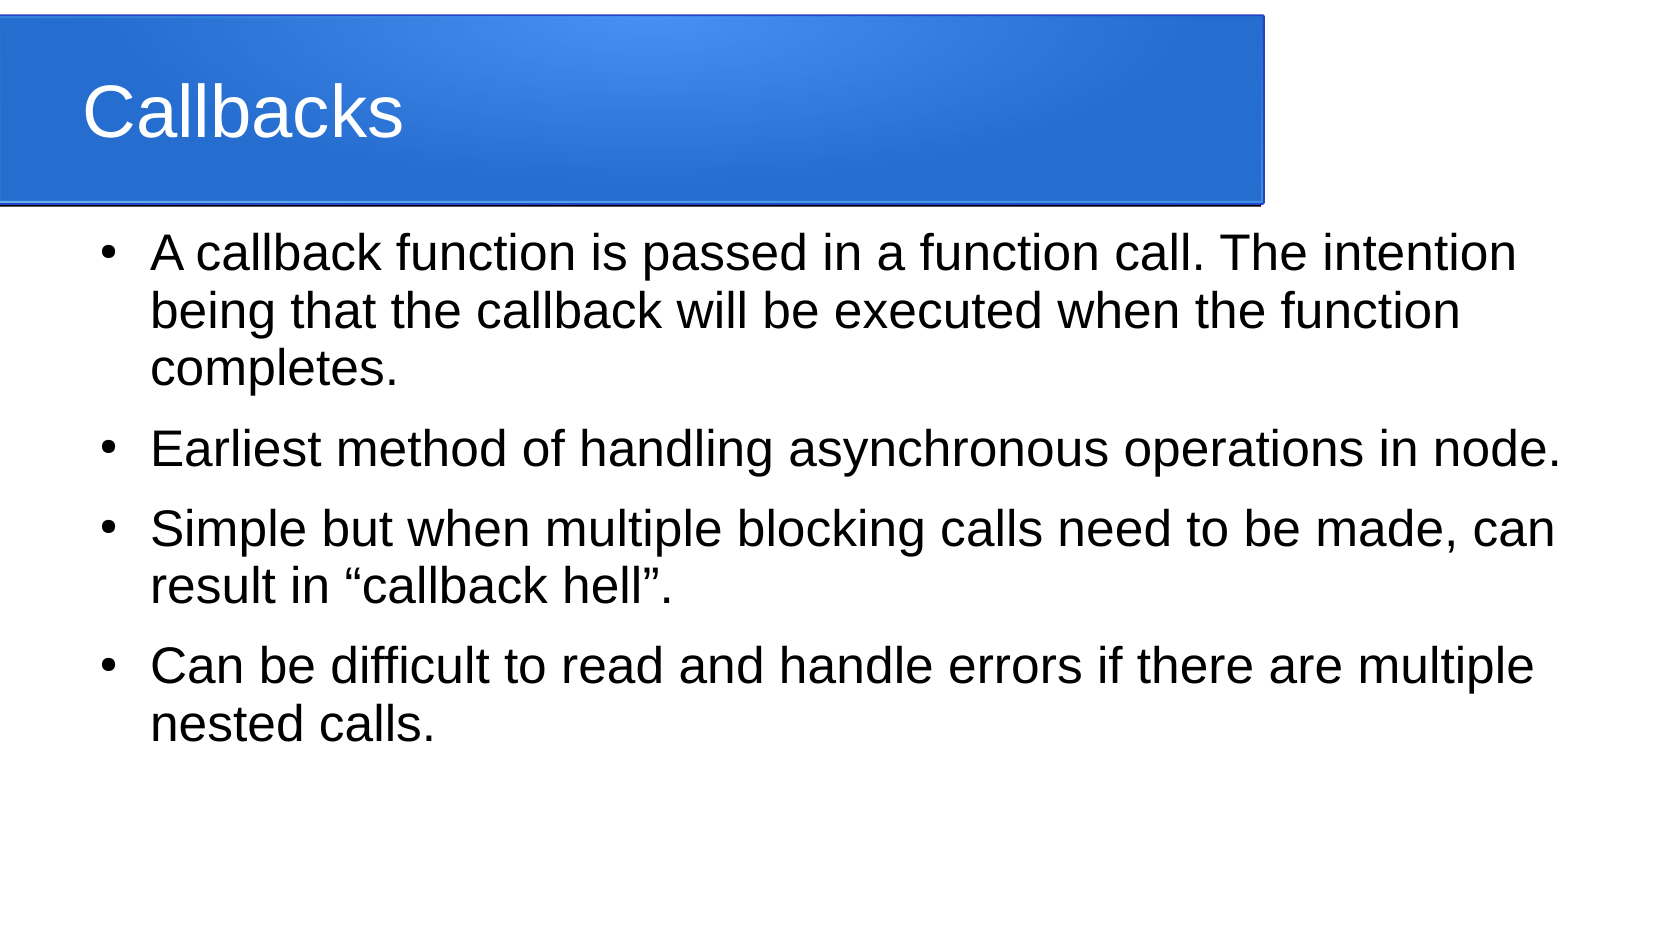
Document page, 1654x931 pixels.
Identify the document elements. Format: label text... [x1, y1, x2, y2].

list A callback function is passed in a function call. The intention being that the callback will be executed when the function completes. Earliest method of handling asynchronous operations in node. Simple but when multiple blocking calls need to be made, can result in “callback hell”. Can be difficult to read and handle errors if there are multiple nested calls. [82, 224, 1571, 764]
title Callbacks [82, 35, 1235, 189]
